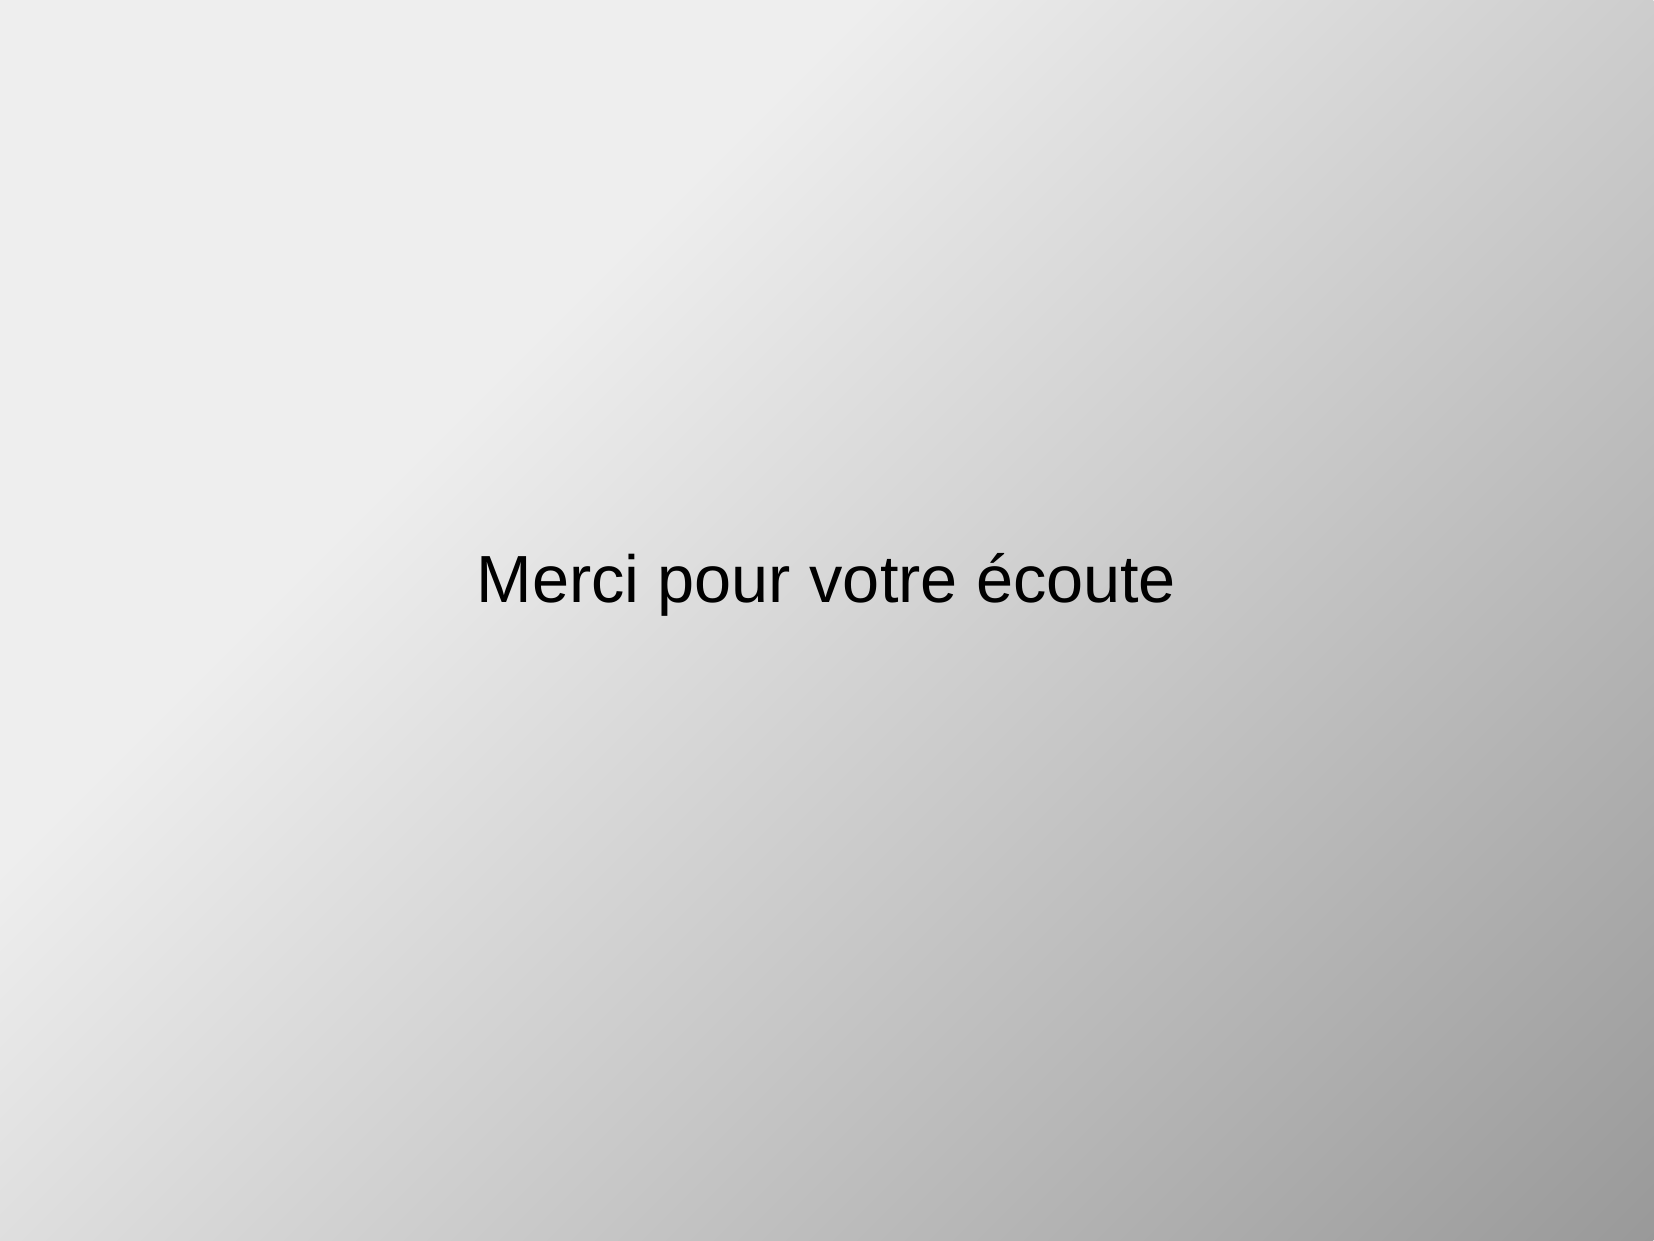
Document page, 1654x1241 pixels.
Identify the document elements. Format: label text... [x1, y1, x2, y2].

subtitle Merci pour votre écoute [82, 49, 1571, 1109]
